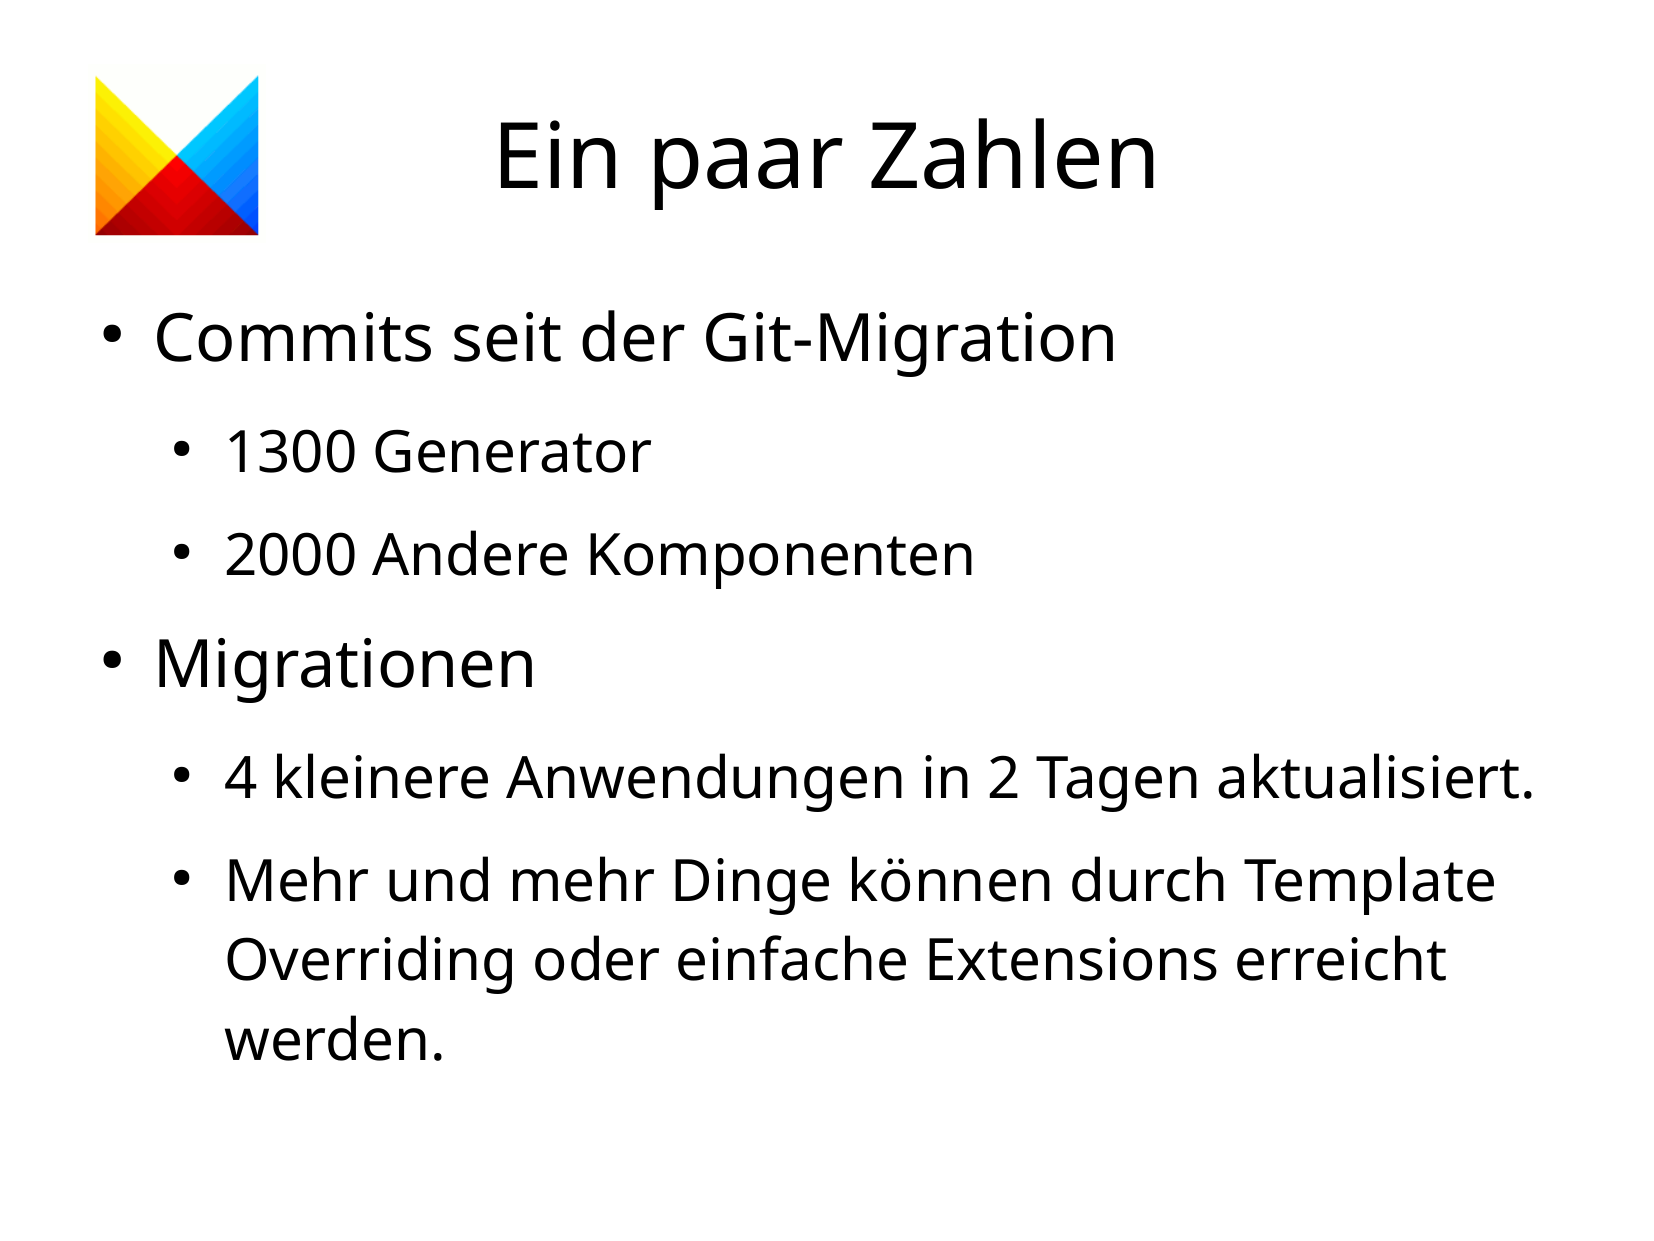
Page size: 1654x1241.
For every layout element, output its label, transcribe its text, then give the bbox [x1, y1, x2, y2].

title Ein paar Zahlen [82, 49, 1571, 257]
list Commits seit der Git-Migration 1300 Generator 2000 Andere Komponenten Migrationen 4 kleinere Anwendungen in 2 Tagen aktualisiert. Mehr und mehr Dinge können durch Template Overriding oder einfache Extensions erreicht werden. [82, 290, 1571, 1109]
